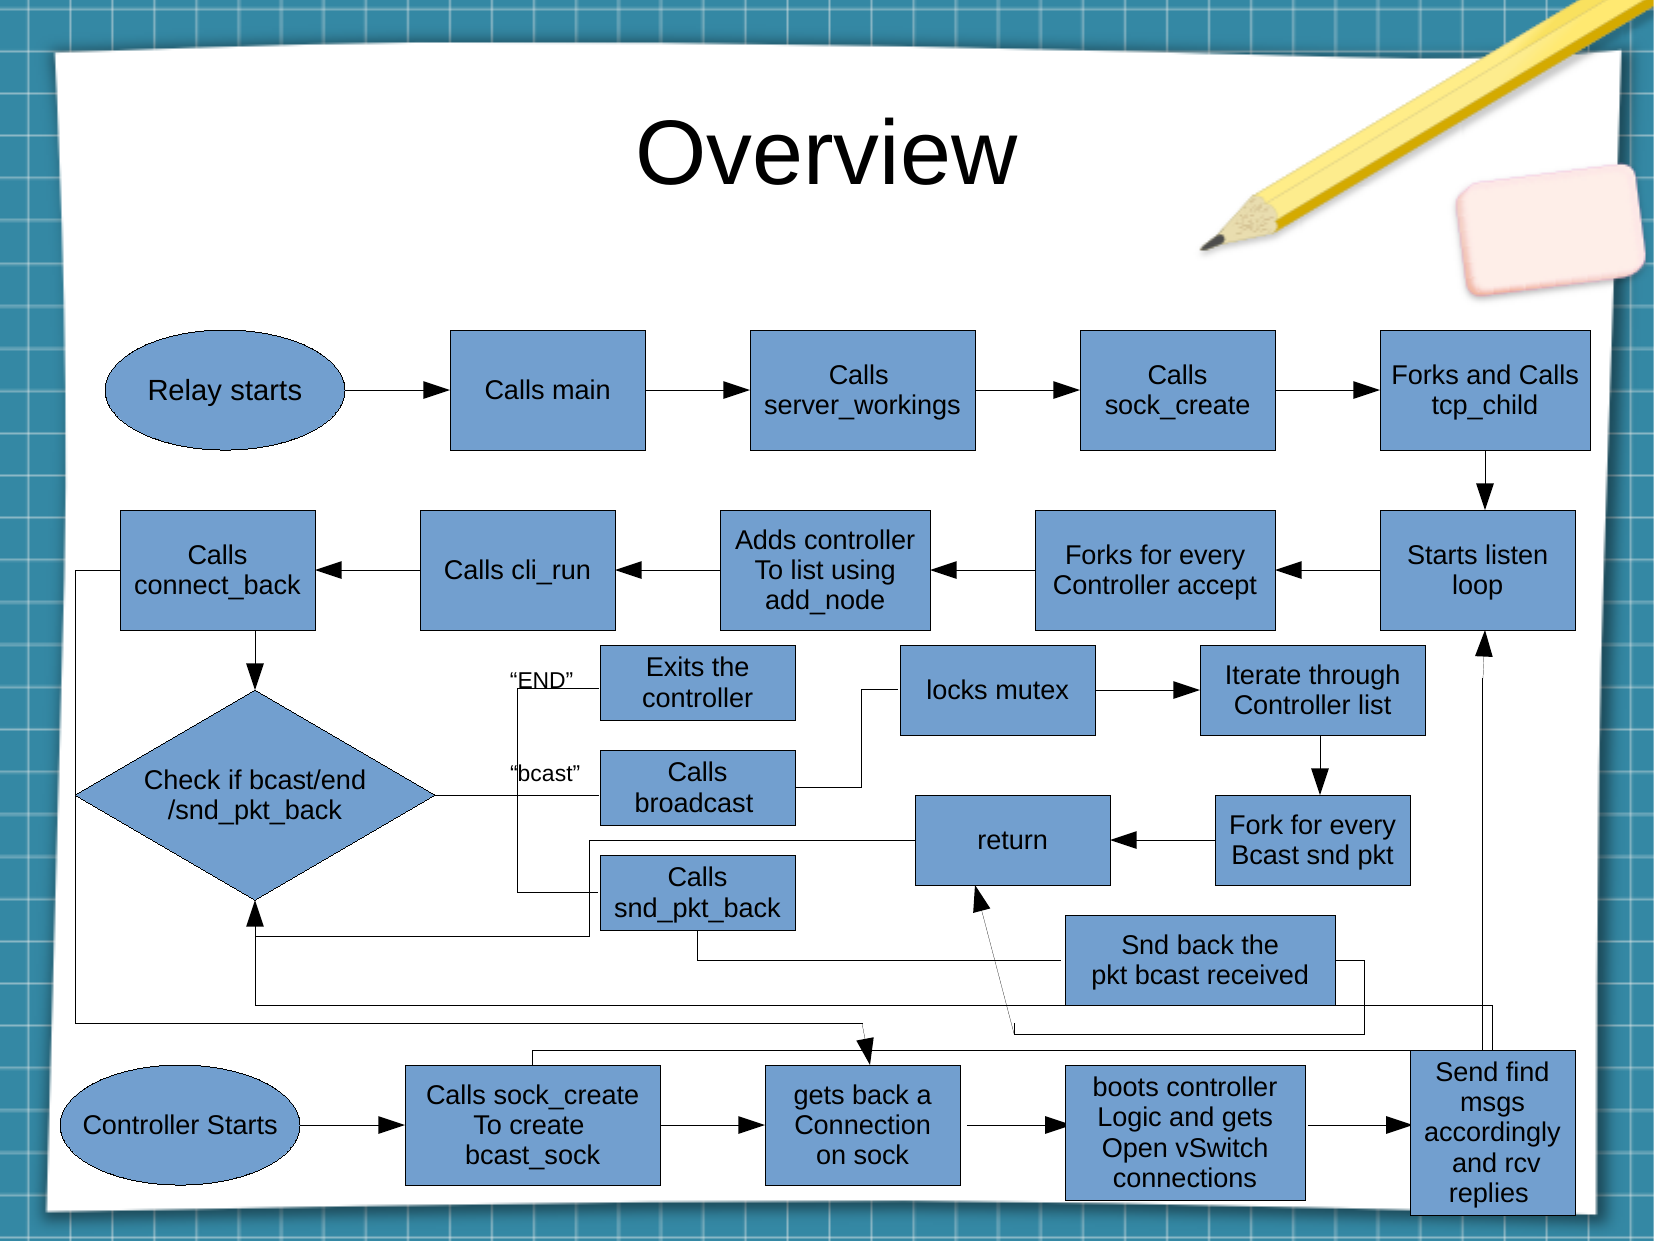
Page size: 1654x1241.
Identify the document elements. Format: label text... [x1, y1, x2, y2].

text_box Calls server_workings [750, 330, 976, 451]
text_box Calls connect_back [120, 510, 316, 631]
text_box Send find msgs accordingly and rcv replies [1410, 1050, 1576, 1216]
text_box Check if bcast/end /snd_pkt_back [76, 690, 436, 900]
text_box boots controller Logic and gets Open vSwitch connections [1065, 1065, 1306, 1201]
text_box “bcast” [495, 753, 612, 796]
text_box Calls cli_run [420, 510, 616, 631]
text_box Fork for every Bcast snd pkt [1215, 795, 1411, 886]
text_box Calls snd_pkt_back [600, 855, 796, 931]
text_box Calls broadcast [600, 750, 796, 826]
text_box gets back a Connection on sock [765, 1065, 961, 1186]
text_box Relay starts [105, 330, 346, 451]
text_box Calls sock_create To create bcast_sock [405, 1065, 661, 1186]
text_box Starts listen loop [1380, 510, 1576, 631]
text_box Exits the controller [600, 645, 796, 721]
text_box “END” [495, 660, 598, 702]
text_box Forks for every Controller accept [1035, 510, 1276, 631]
text_box Adds controller To list using add_node [720, 510, 931, 631]
text_box Iterate through Controller list [1200, 645, 1426, 736]
picture [0, 0, 1654, 1241]
text_box Snd back the pkt bcast received [1065, 915, 1336, 1005]
text_box Controller Starts [60, 1065, 301, 1186]
title Overview [82, 49, 1571, 257]
text_box Calls sock_create [1080, 330, 1276, 451]
text_box Calls main [450, 330, 646, 451]
text_box Forks and Calls tcp_child [1380, 330, 1591, 451]
text_box return [915, 795, 1111, 886]
text_box locks mutex [900, 645, 1096, 736]
